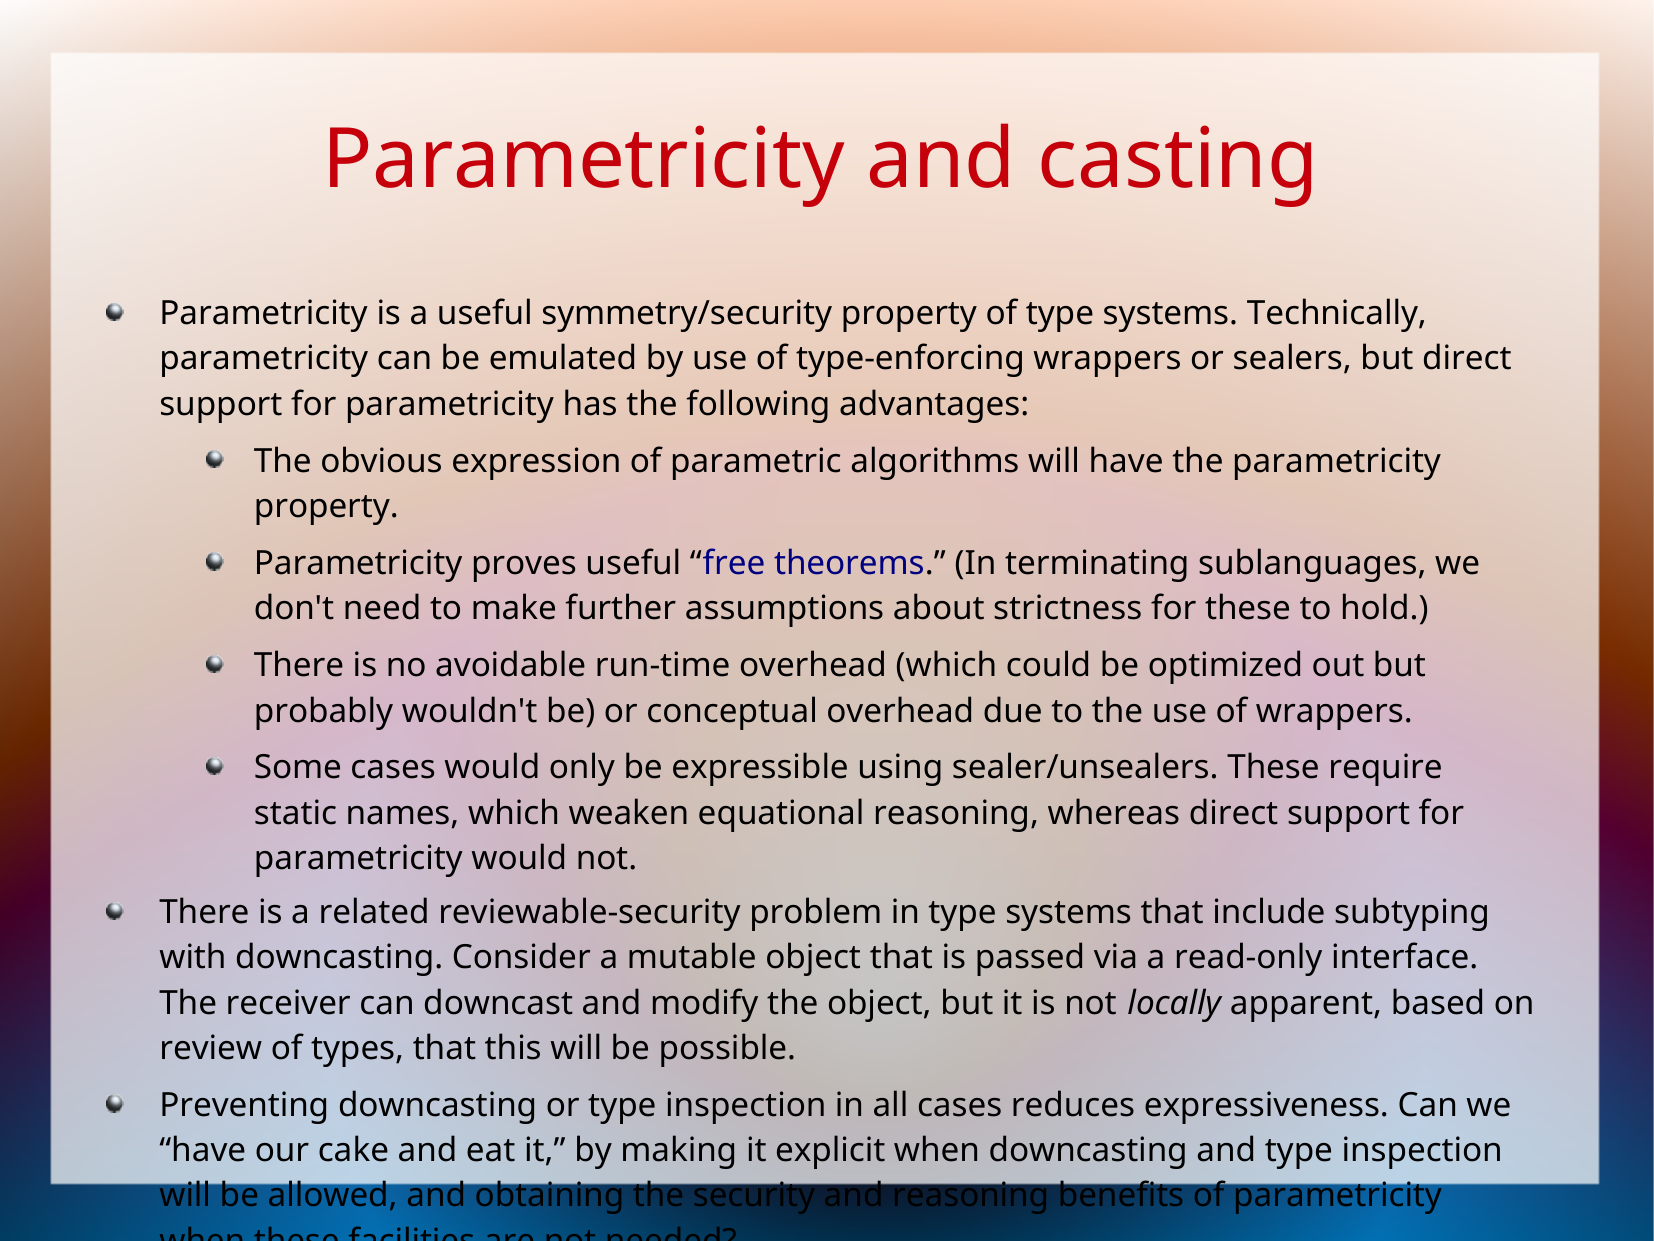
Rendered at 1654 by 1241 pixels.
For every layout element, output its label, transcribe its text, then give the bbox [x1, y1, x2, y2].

title Parametricity and casting [76, 59, 1565, 252]
picture [191, 1236, 200, 1241]
picture [230, 1236, 239, 1241]
picture [271, 1236, 280, 1241]
picture [610, 1236, 619, 1241]
picture [667, 1236, 677, 1241]
picture [0, 0, 1654, 1241]
picture [210, 1236, 219, 1241]
picture [688, 1236, 697, 1241]
picture [569, 1236, 579, 1241]
picture [291, 1236, 300, 1241]
picture [521, 1236, 530, 1241]
picture [630, 1236, 639, 1241]
picture [325, 1236, 334, 1241]
picture [707, 1236, 717, 1241]
picture [649, 1236, 658, 1241]
list Parametricity is a useful symmetry/security property of type systems. Technically, parametricity can be emulated by use of type-enforcing wrappers or sealers, but direct support for parametricity has the following advantages: The obvious expression of parametric algorithms will have the parametricity property. Parametricity proves useful “free theorems.” (In terminating sublanguages, we don't need to make further assumptions about strictness for these to hold.) There is no avoidable run-time overhead (which could be optimized out but probably wouldn't be) or conceptual overhead due to the use of wrappers. Some cases would only be expressible using sealer/unsealers. These require static names, which weaken equational reasoning, whereas direct support for parametricity would not. There is a related reviewable-security problem in type systems that include subtyping with downcasting. Consider a mutable object that is passed via a read-only interface. The receiver can downcast and modify the object, but it is not locally apparent, based on review of types, that this will be possible. Preventing downcasting or type inspection in all cases reduces expressiveness. Can we “have our cake and eat it,” by making it explicit when downcasting and type inspection will be allowed, and obtaining the security and reasoning benefits of parametricity when these facilities are not needed? [88, 289, 1536, 1093]
picture [445, 1236, 454, 1241]
picture [549, 1236, 558, 1241]
